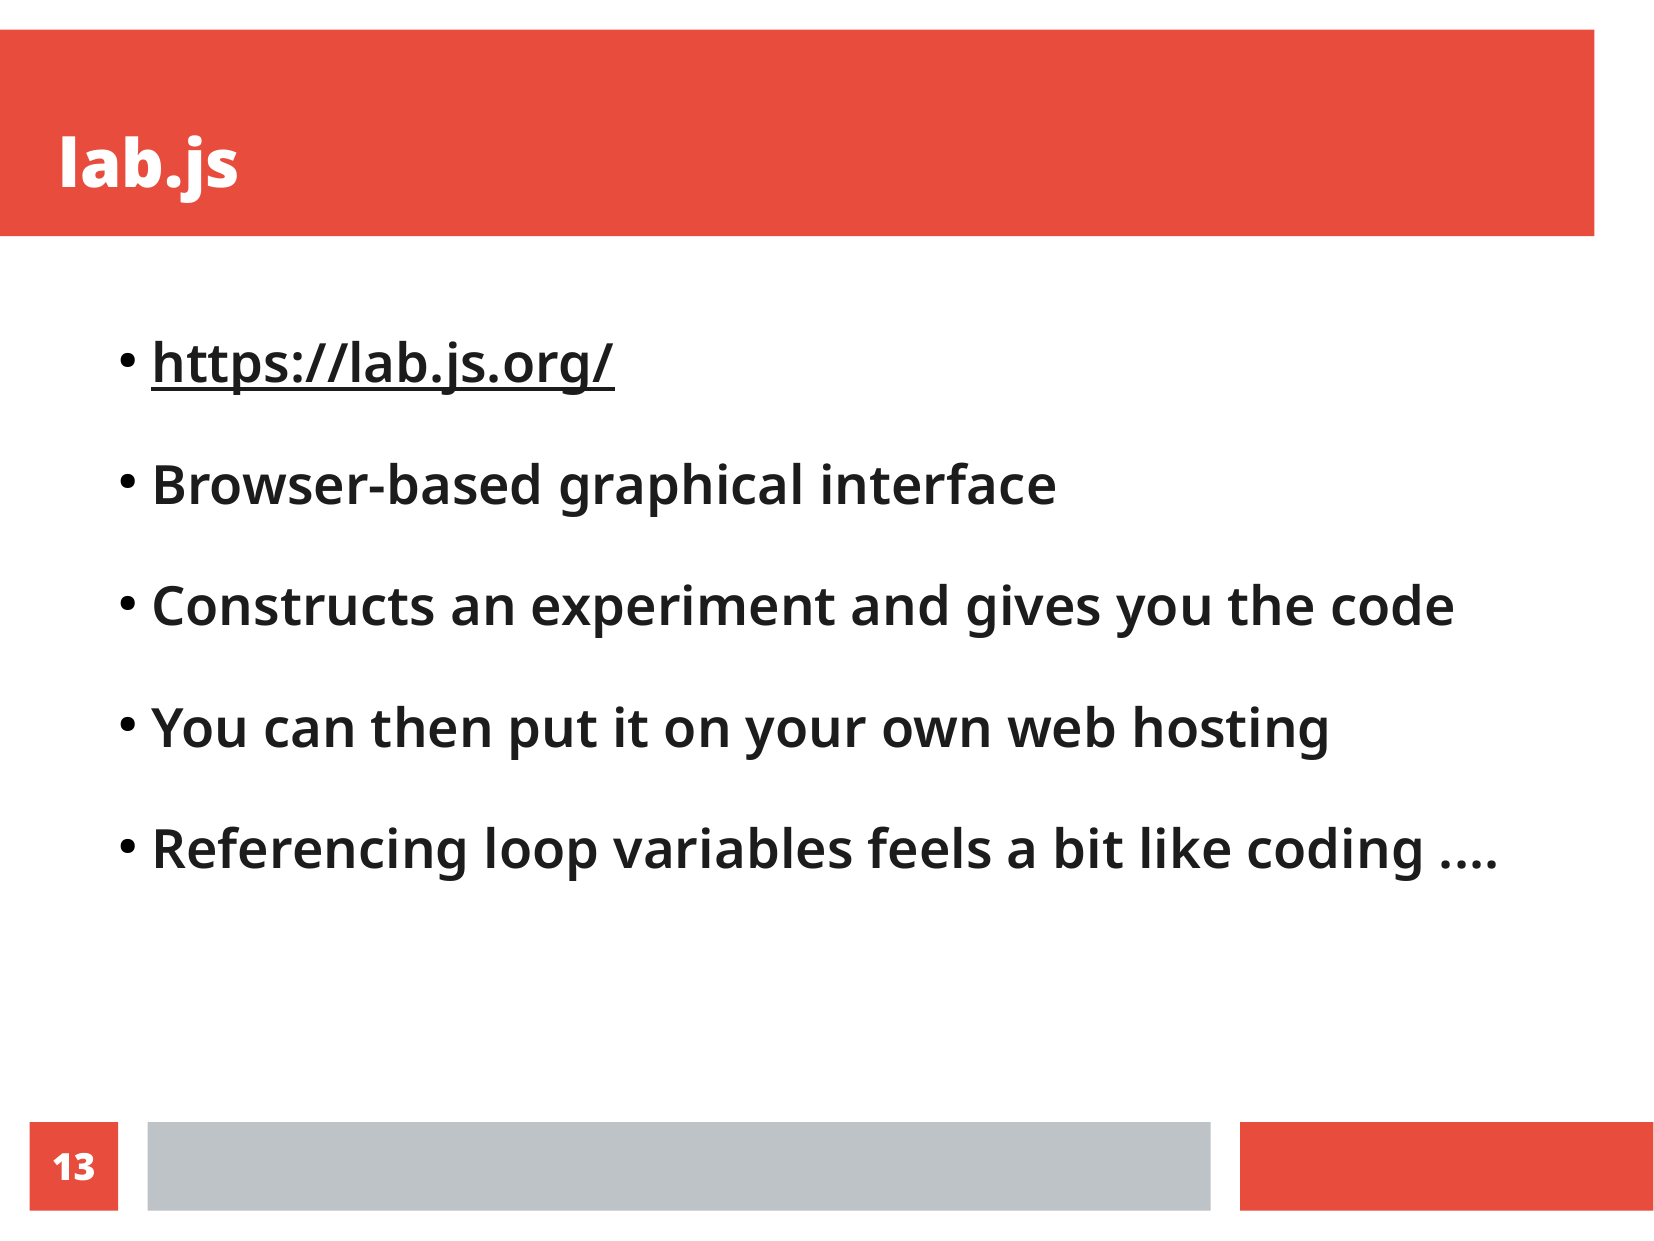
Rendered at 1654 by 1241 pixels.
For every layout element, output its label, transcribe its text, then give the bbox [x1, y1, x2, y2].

list https://lab.js.org/ Browser-based graphical interface Constructs an experiment and gives you the code You can then put it on your own web hosting Referencing loop variables feels a bit like coding .... [59, 324, 1565, 1093]
title lab.js [59, 59, 1595, 207]
